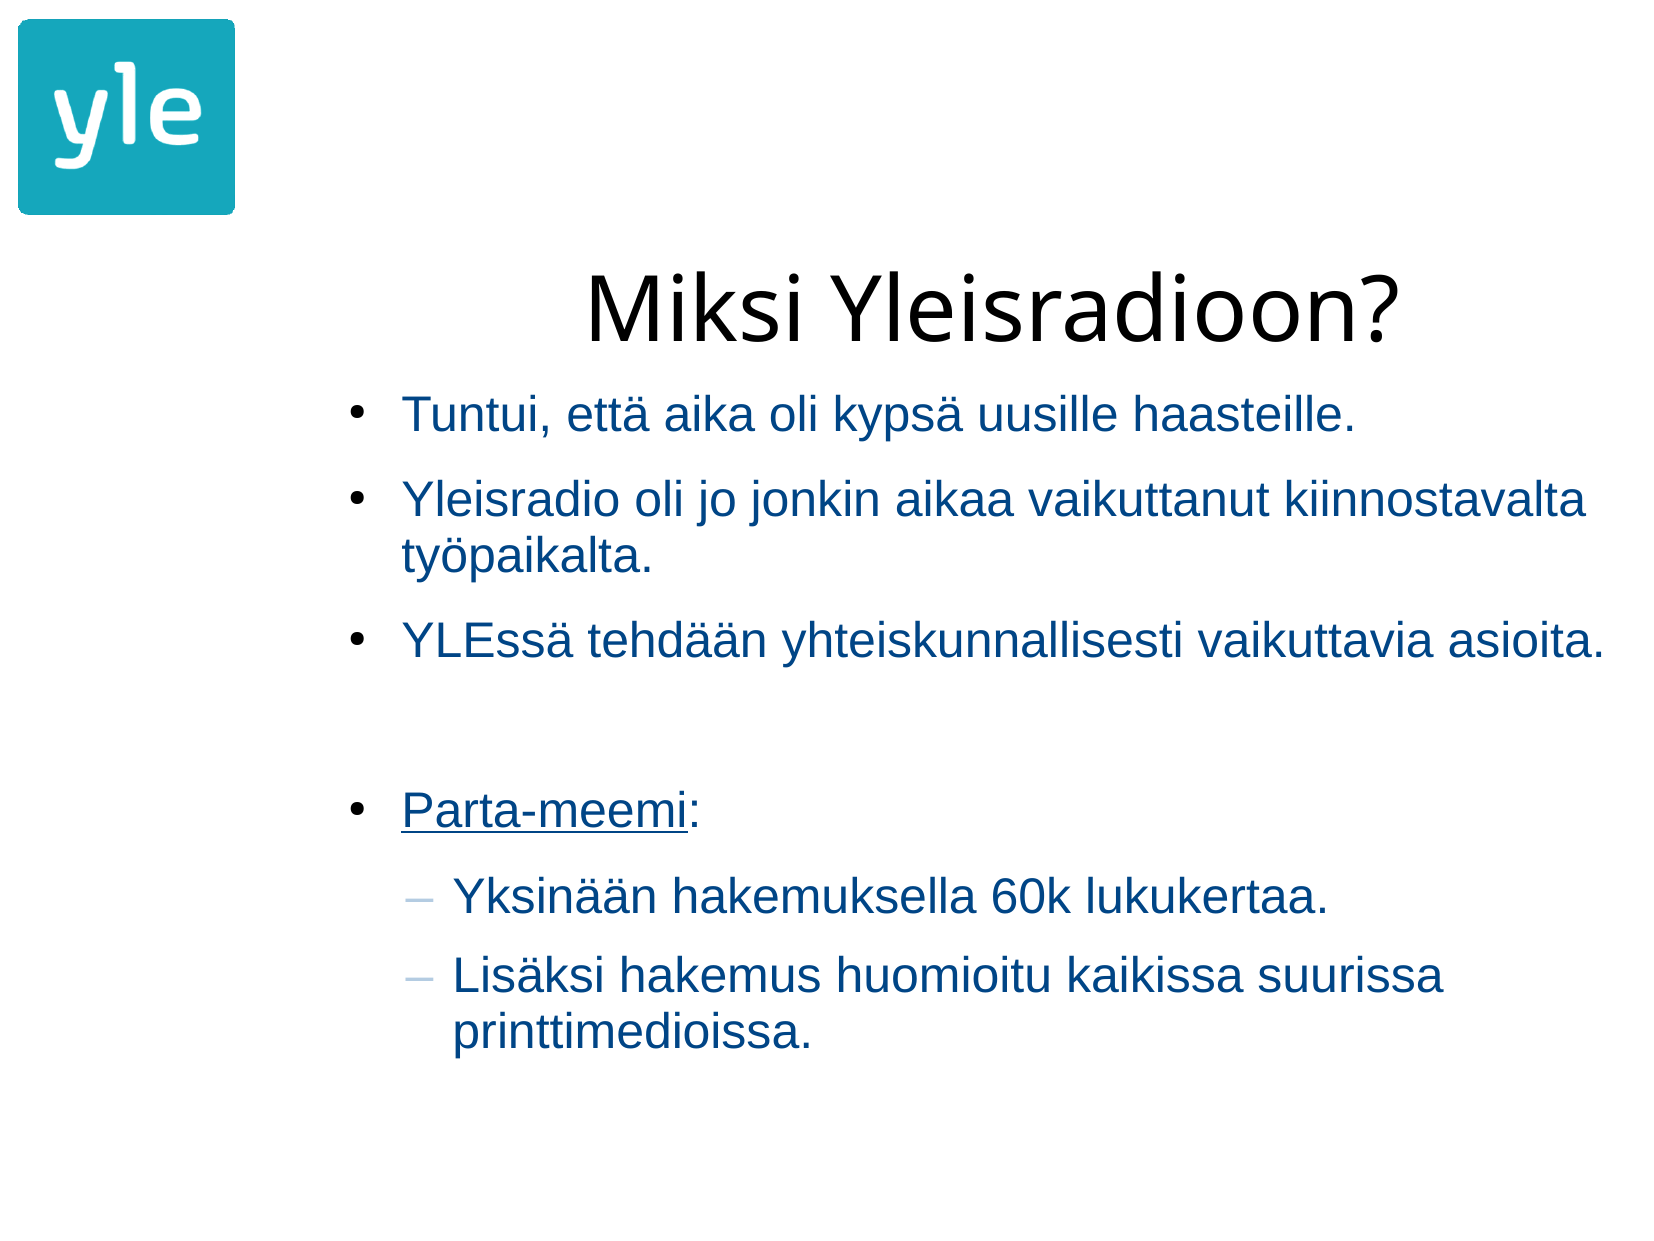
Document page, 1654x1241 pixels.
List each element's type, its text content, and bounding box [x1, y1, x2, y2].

list Tuntui, että aika oli kypsä uusille haasteille. Yleisradio oli jo jonkin aikaa vaikuttanut kiinnostavalta työpaikalta. YLEssä tehdään yhteiskunnallisesti vaikuttavia asioita. Parta-meemi: Yksinään hakemuksella 60k lukukertaa. Lisäksi hakemus huomioitu kaikissa suurissa printtimedioissa. [330, 385, 1626, 1117]
picture [18, 19, 235, 215]
title Miksi Yleisradioon? [330, 254, 1654, 357]
